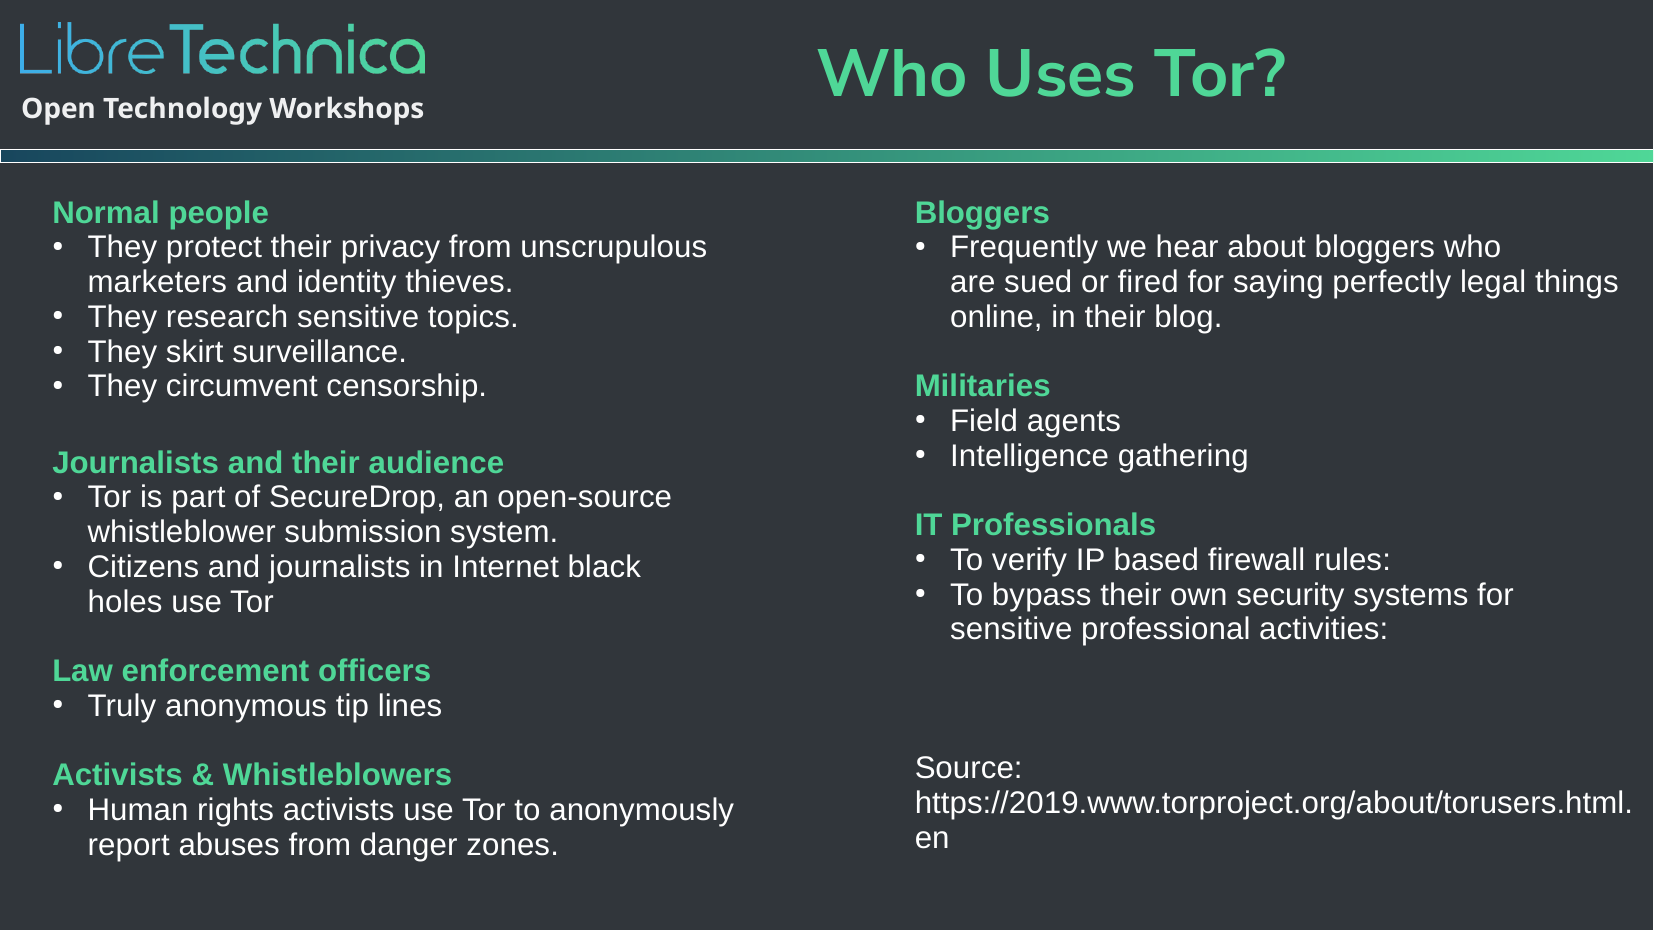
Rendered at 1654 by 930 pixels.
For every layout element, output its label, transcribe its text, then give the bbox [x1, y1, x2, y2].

text_box Who Uses Tor? [449, 0, 1653, 161]
text_box Bloggers Frequently we hear about bloggers who are sued or fired for saying perfectly legal things online, in their blog. Militaries Field agents Intelligence gathering IT Professionals To verify IP based firewall rules: To bypass their own security systems for sensitive professional activities: Source: https://2019.www.torproject.org/about/torusers.html.en [900, 187, 1651, 907]
text_box Normal people They protect their privacy from unscrupulous marketers and identity thieves. They research sensitive topics. They skirt surveillance. They circumvent censorship. Journalists and their audience Tor is part of SecureDrop, an open-source whistleblower submission system. Citizens and journalists in Internet black holes use Tor Law enforcement officers Truly anonymous tip lines Activists & Whistleblowers Human rights activists use Tor to anonymously report abuses from danger zones. [37, 187, 788, 901]
text_box [0, 149, 1653, 163]
picture [20, 22, 425, 72]
title Open Technology Workshops [0, 72, 448, 142]
